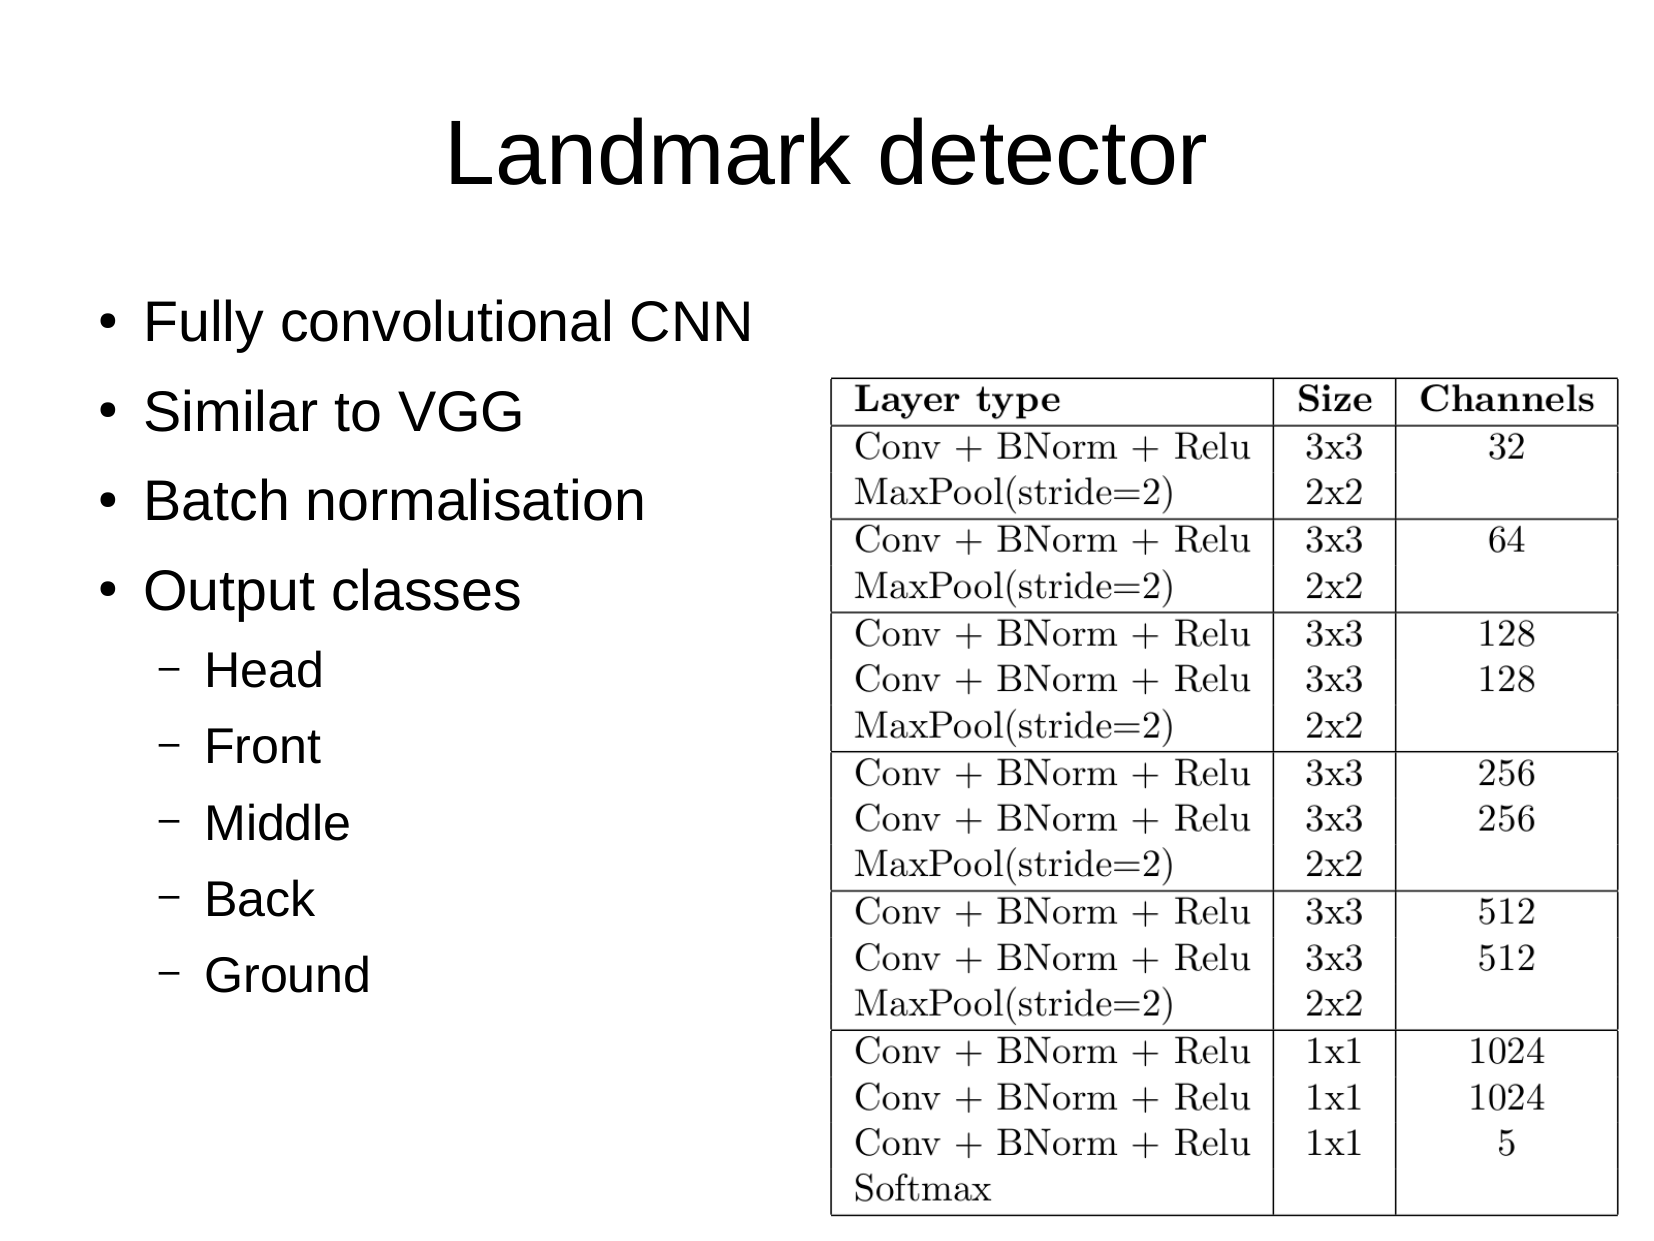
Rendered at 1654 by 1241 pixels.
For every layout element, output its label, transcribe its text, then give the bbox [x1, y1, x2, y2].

title Landmark detector [82, 49, 1571, 257]
list Fully convolutional CNN Similar to VGG Batch normalisation Output classes Head Front Middle Back Ground [82, 290, 1571, 1010]
picture [830, 377, 1619, 1217]
